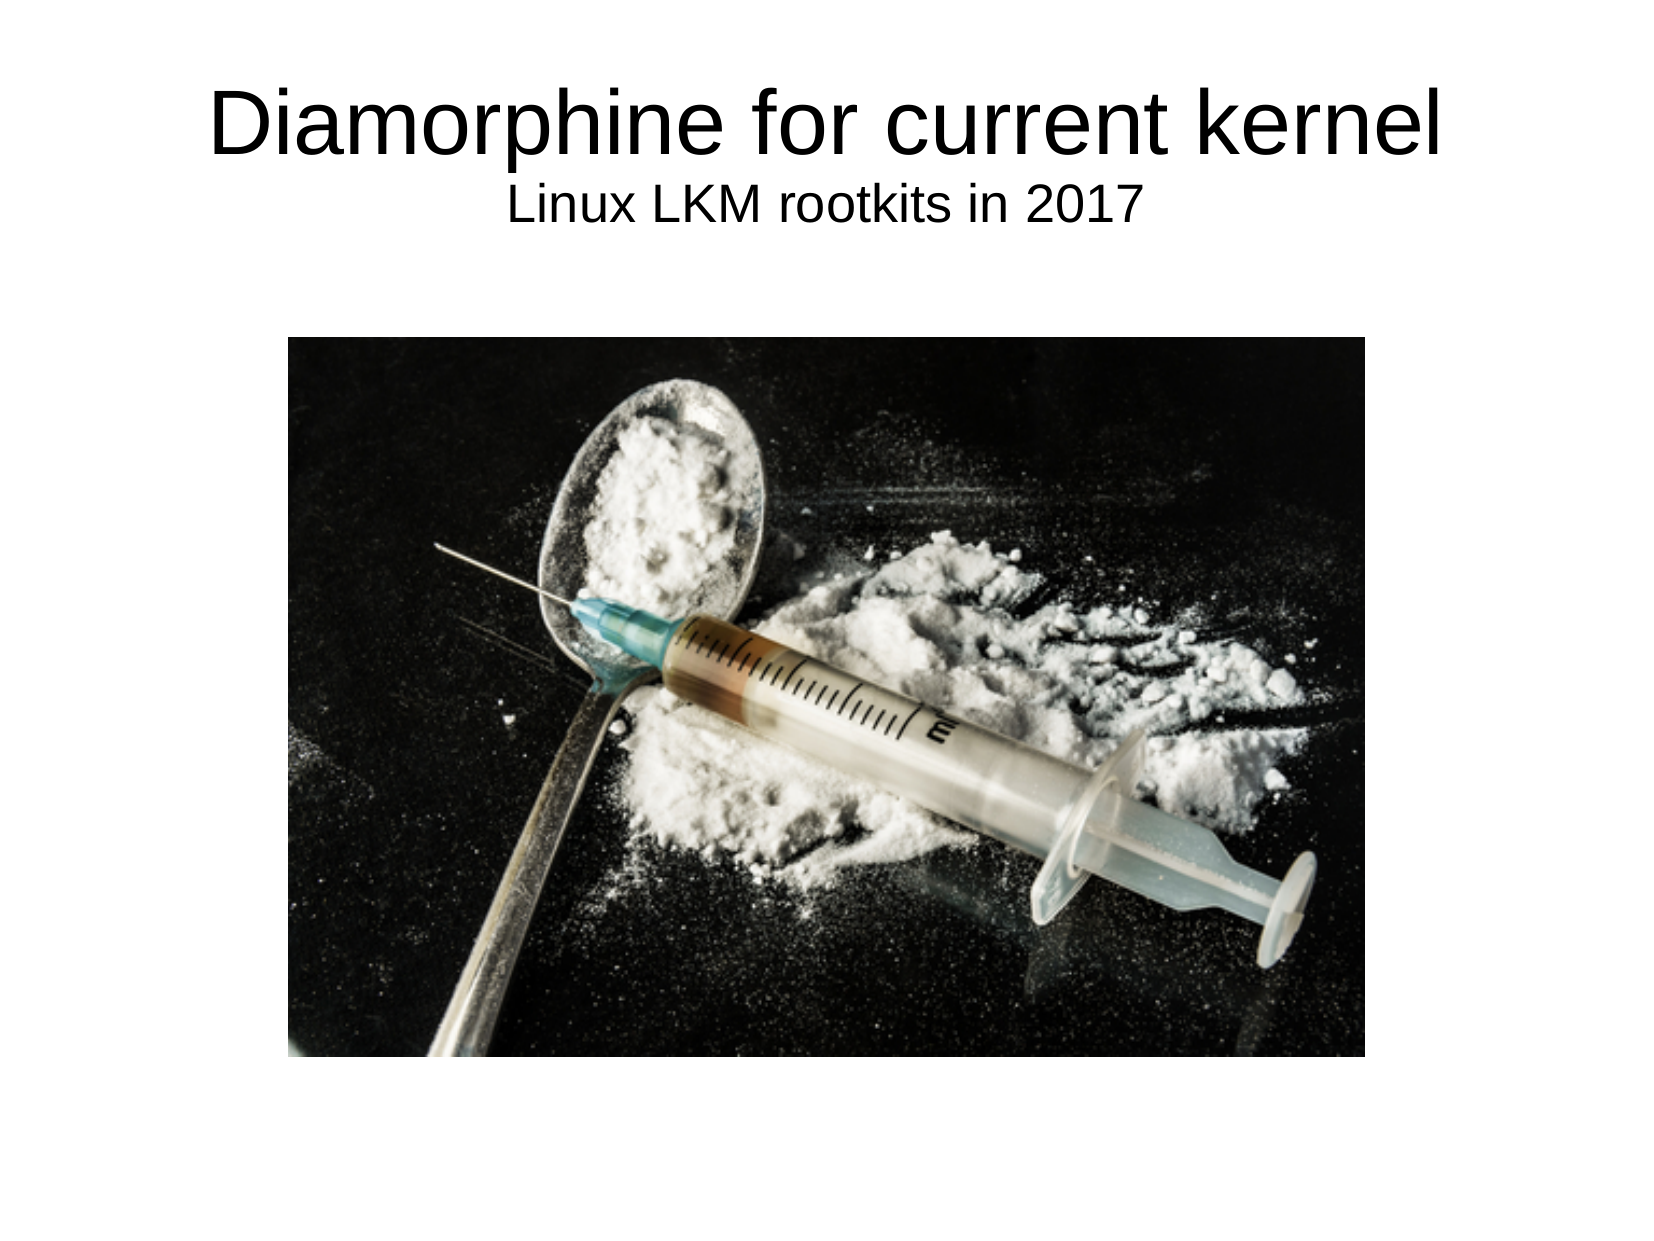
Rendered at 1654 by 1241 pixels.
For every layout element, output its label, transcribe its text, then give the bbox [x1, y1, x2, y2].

picture [288, 337, 1365, 1057]
title Diamorphine for current kernel Linux LKM rootkits in 2017 [82, 49, 1571, 257]
